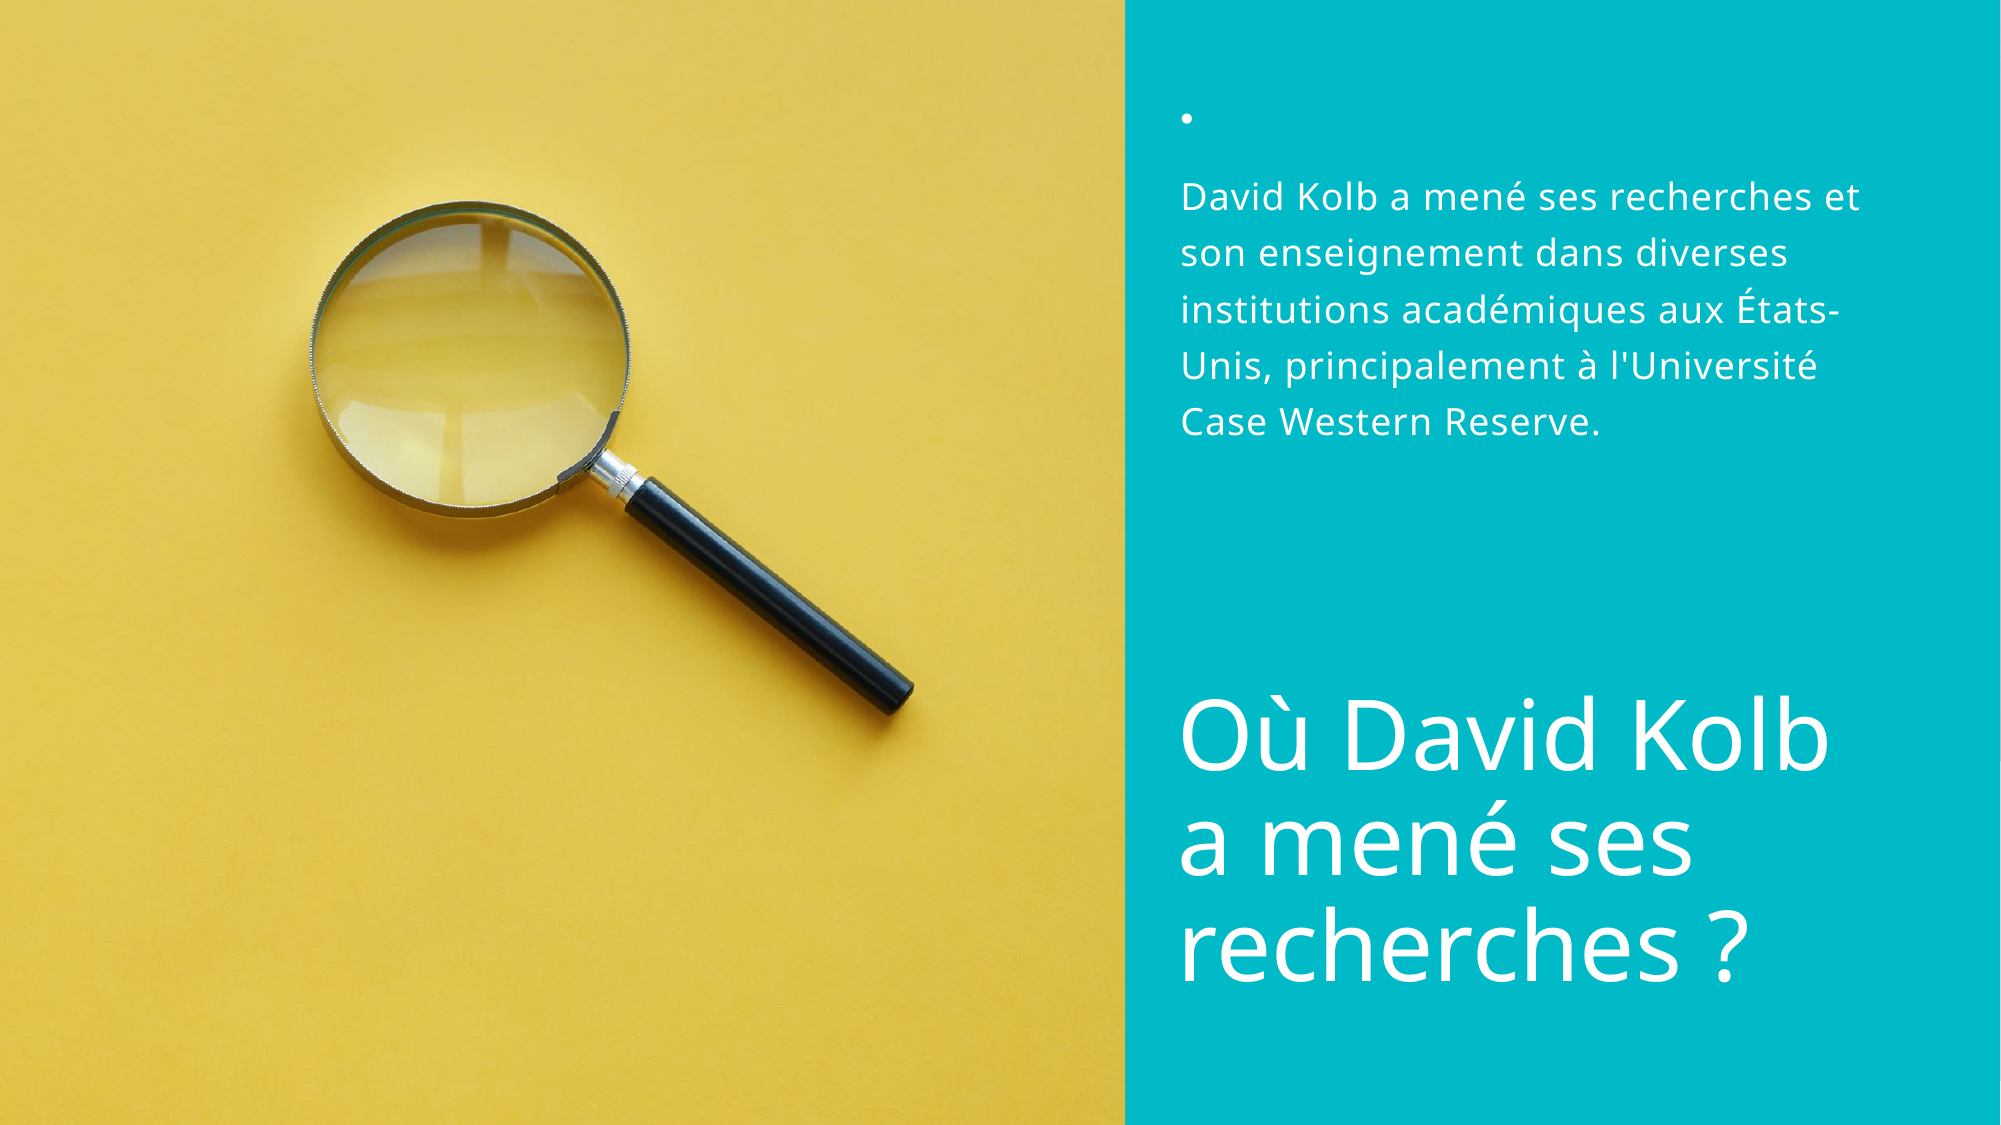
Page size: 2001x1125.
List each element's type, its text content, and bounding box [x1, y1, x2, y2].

text_box [1126, 0, 2000, 1125]
list David Kolb a mené ses recherches et son enseignement dans diverses institutions académiques aux États-Unis, principalement à l'Université Case Western Reserve. [1165, 88, 1910, 641]
title Où David Kolb a mené ses recherches ? [1162, 677, 1910, 1037]
picture [0, 0, 1126, 1125]
